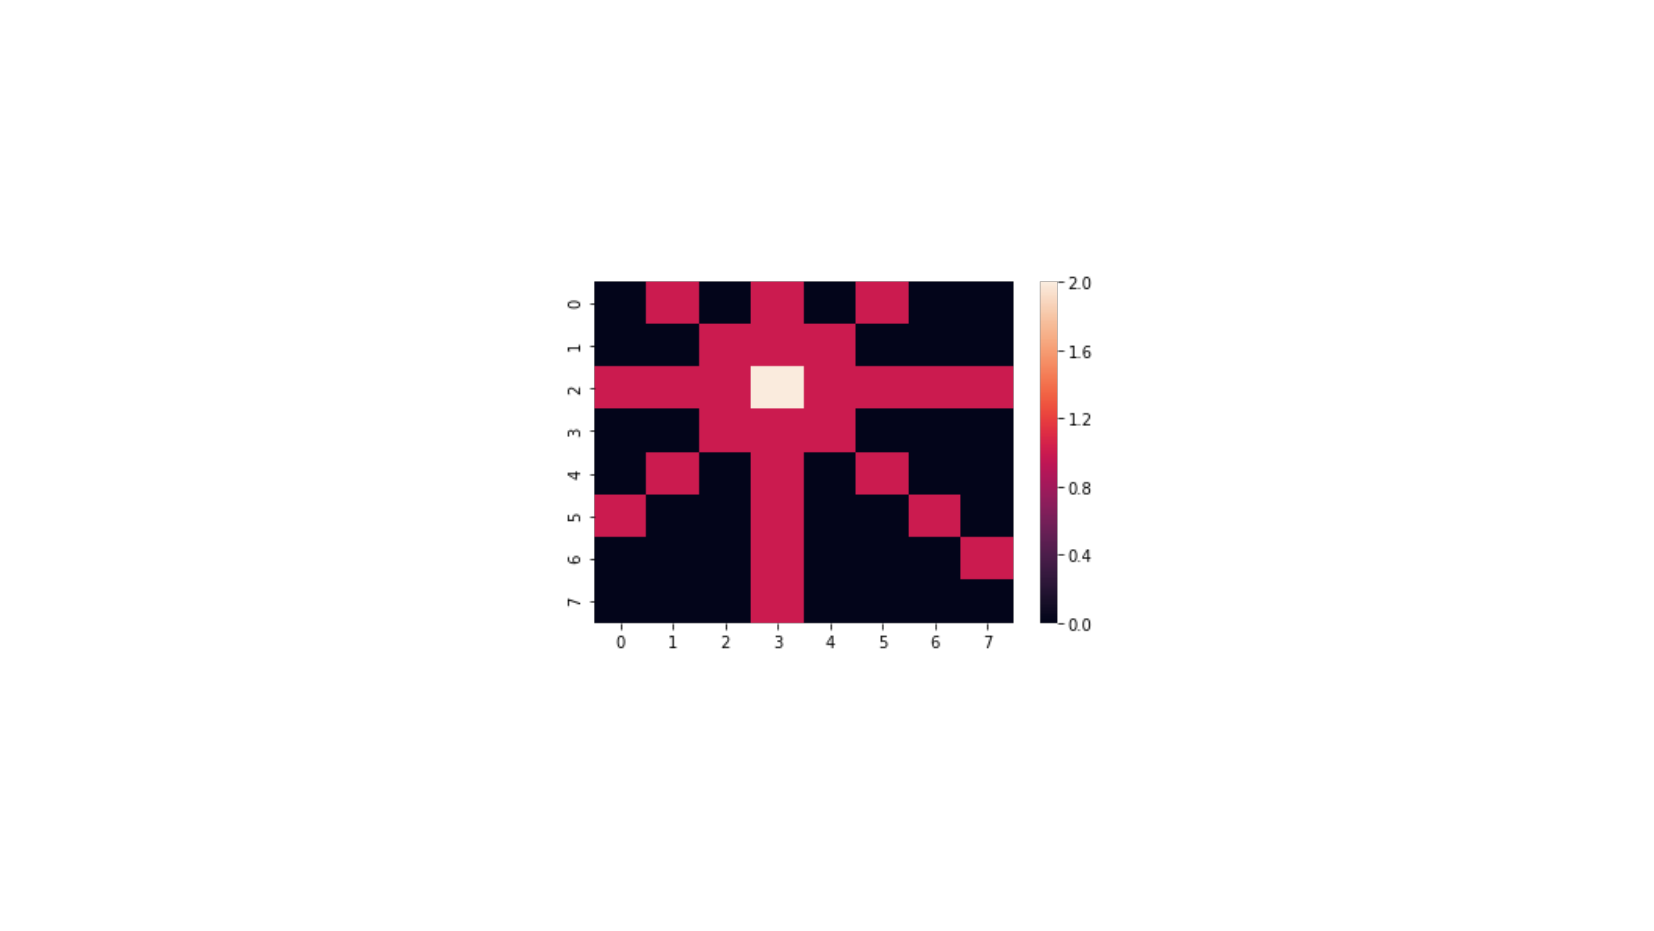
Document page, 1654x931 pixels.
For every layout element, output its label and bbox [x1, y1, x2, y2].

picture [557, 266, 1103, 661]
